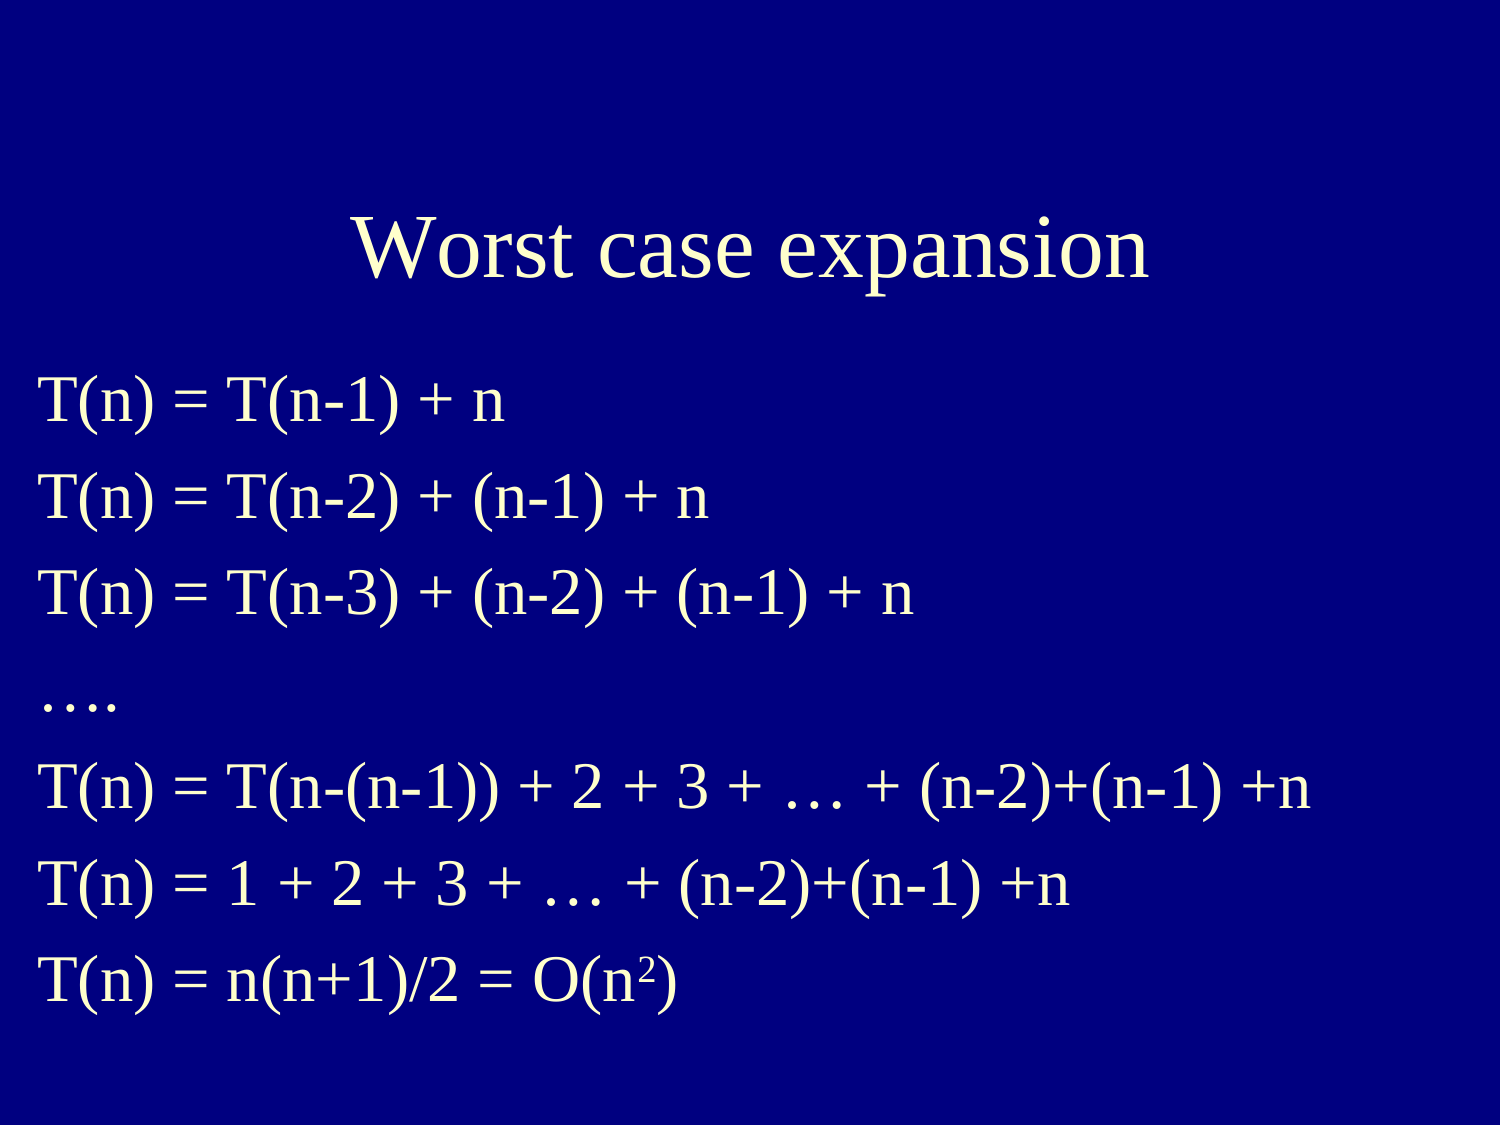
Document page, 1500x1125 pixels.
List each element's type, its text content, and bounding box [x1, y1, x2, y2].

title Worst case expansion [22, 145, 1480, 336]
list T(n) = T(n-1) + n T(n) = T(n-2) + (n-1) + n T(n) = T(n-3) + (n-2) + (n-1) + n …. T(n) = T(n-(n-1)) + 2 + 3 + … + (n-2)+(n-1) +n T(n) = 1 + 2 + 3 + … + (n-2)+(n-1) +n T(n) = n(n+1)/2 = O(n2) [22, 347, 1482, 1026]
